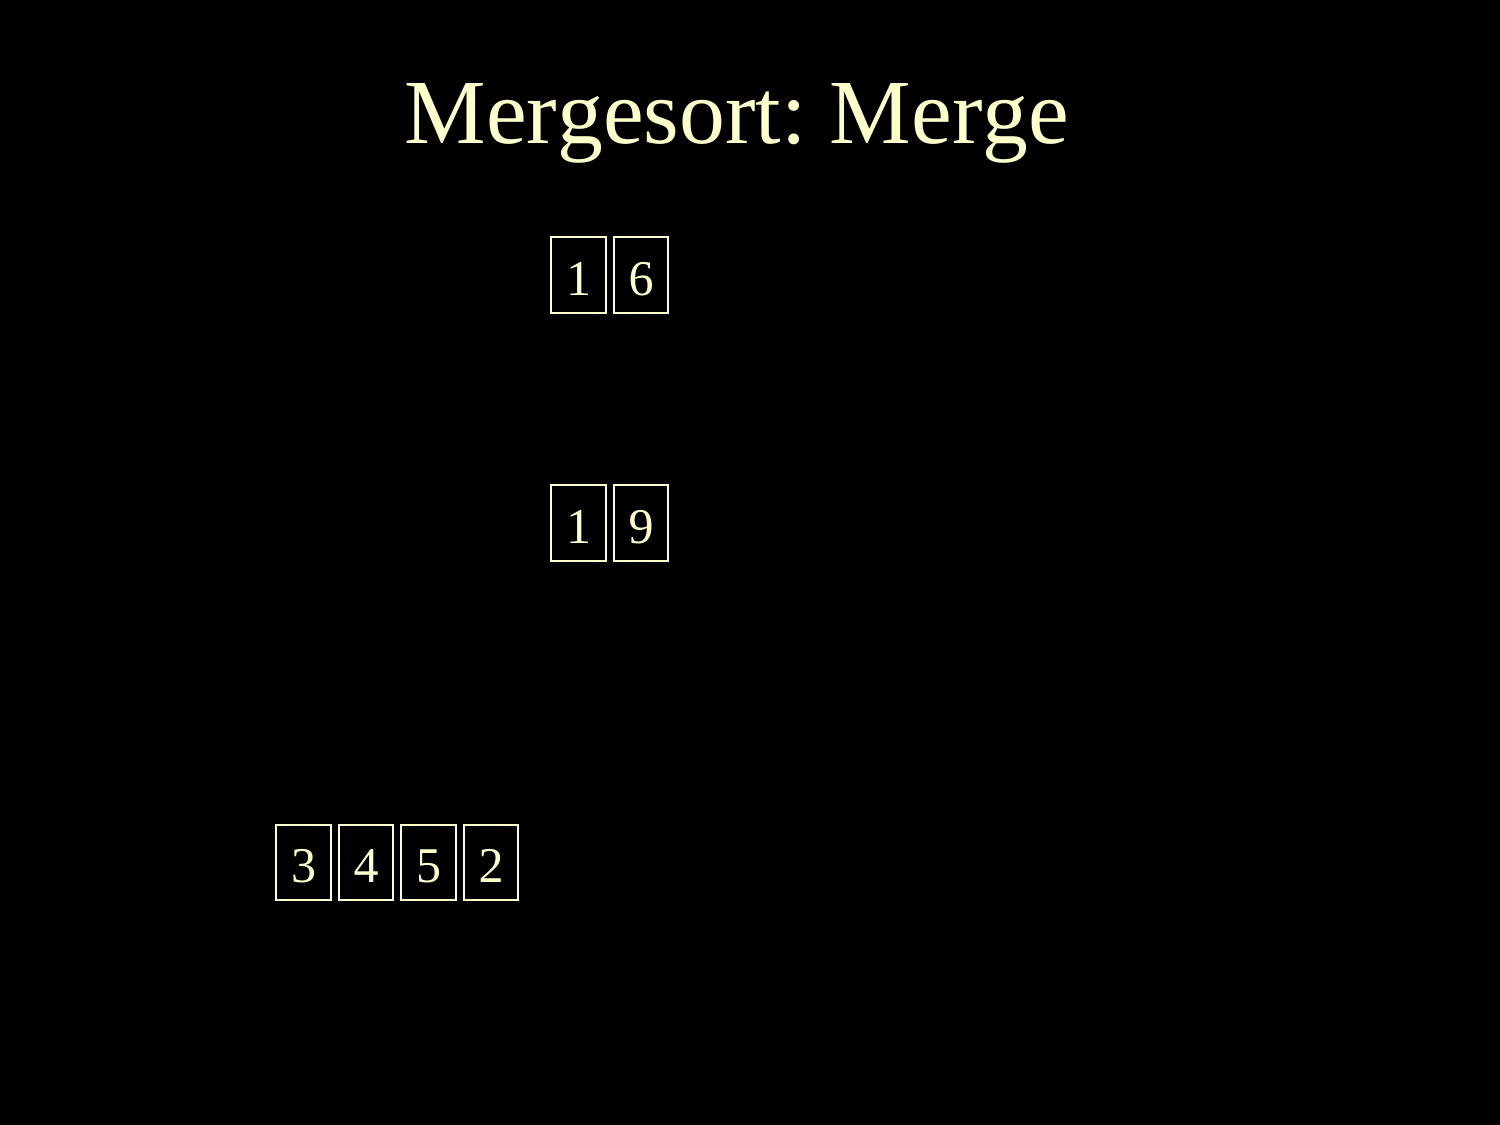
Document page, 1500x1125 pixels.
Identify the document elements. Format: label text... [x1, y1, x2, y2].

text_box 6 [613, 237, 669, 313]
text_box 4 [338, 824, 394, 901]
title Mergesort: Merge [8, 50, 1467, 176]
text_box 5 [401, 824, 456, 901]
text_box 1 [551, 485, 606, 561]
text_box 2 [463, 824, 519, 901]
text_box 9 [613, 485, 669, 561]
text_box 3 [276, 824, 331, 901]
text_box 1 [551, 237, 606, 313]
